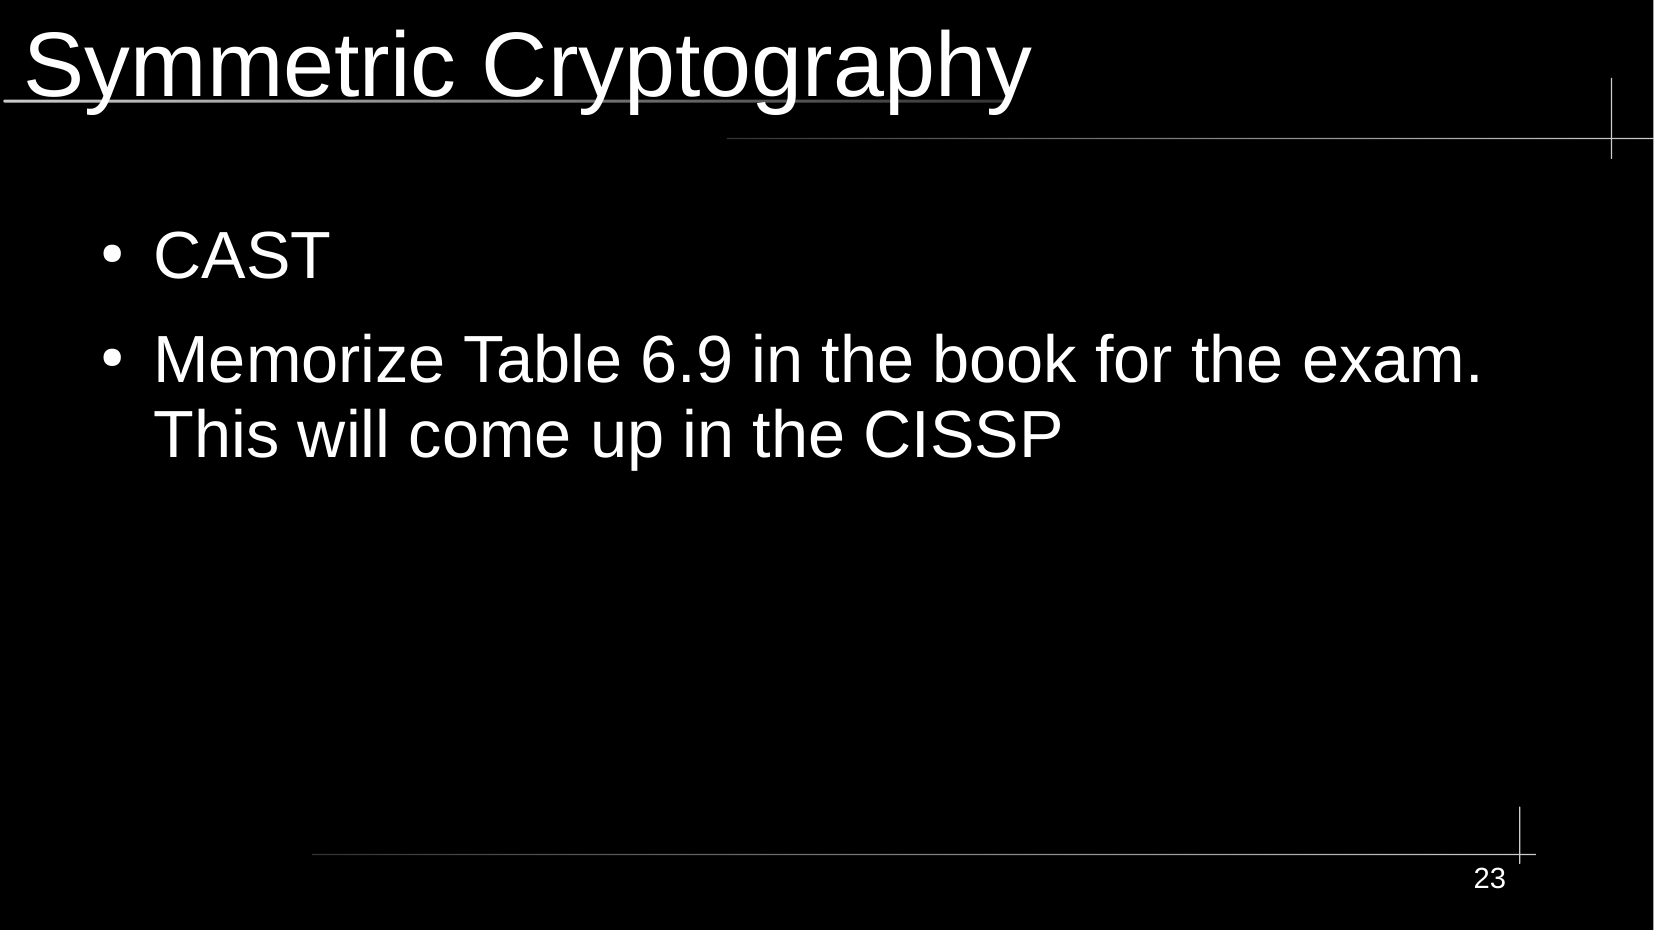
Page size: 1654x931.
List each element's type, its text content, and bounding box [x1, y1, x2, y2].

list CAST Memorize Table 6.9 in the book for the exam. This will come up in the CISSP [82, 217, 1571, 851]
title Symmetric Cryptography [23, 11, 1589, 119]
